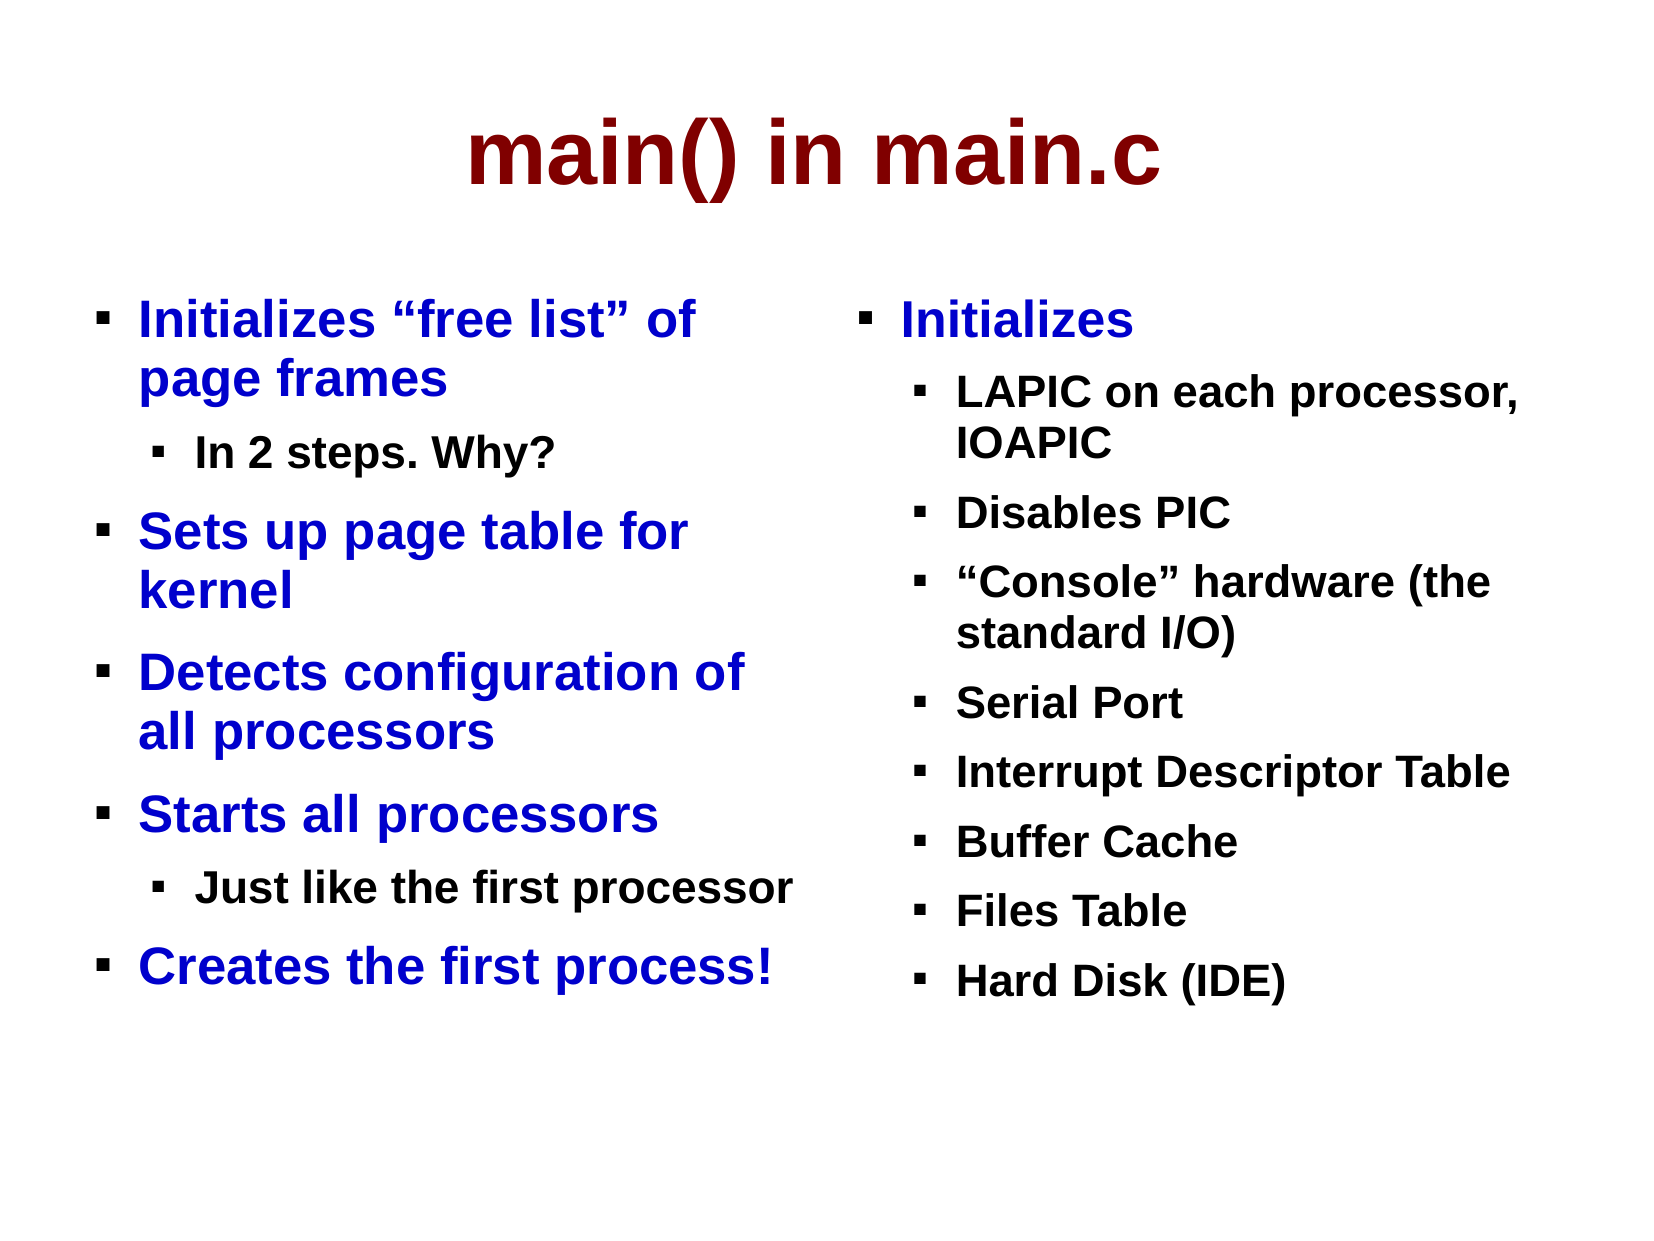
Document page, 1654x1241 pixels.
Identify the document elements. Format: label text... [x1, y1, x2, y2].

list Initializes LAPIC on each processor, IOAPIC Disables PIC “Console” hardware (the standard I/O) Serial Port Interrupt Descriptor Table Buffer Cache Files Table Hard Disk (IDE) [845, 290, 1572, 1010]
title main() in main.c [82, 49, 1571, 257]
list Initializes “free list” of page frames In 2 steps. Why? Sets up page table for kernel Detects configuration of all processors Starts all processors Just like the first processor Creates the first process! [82, 290, 809, 1010]
